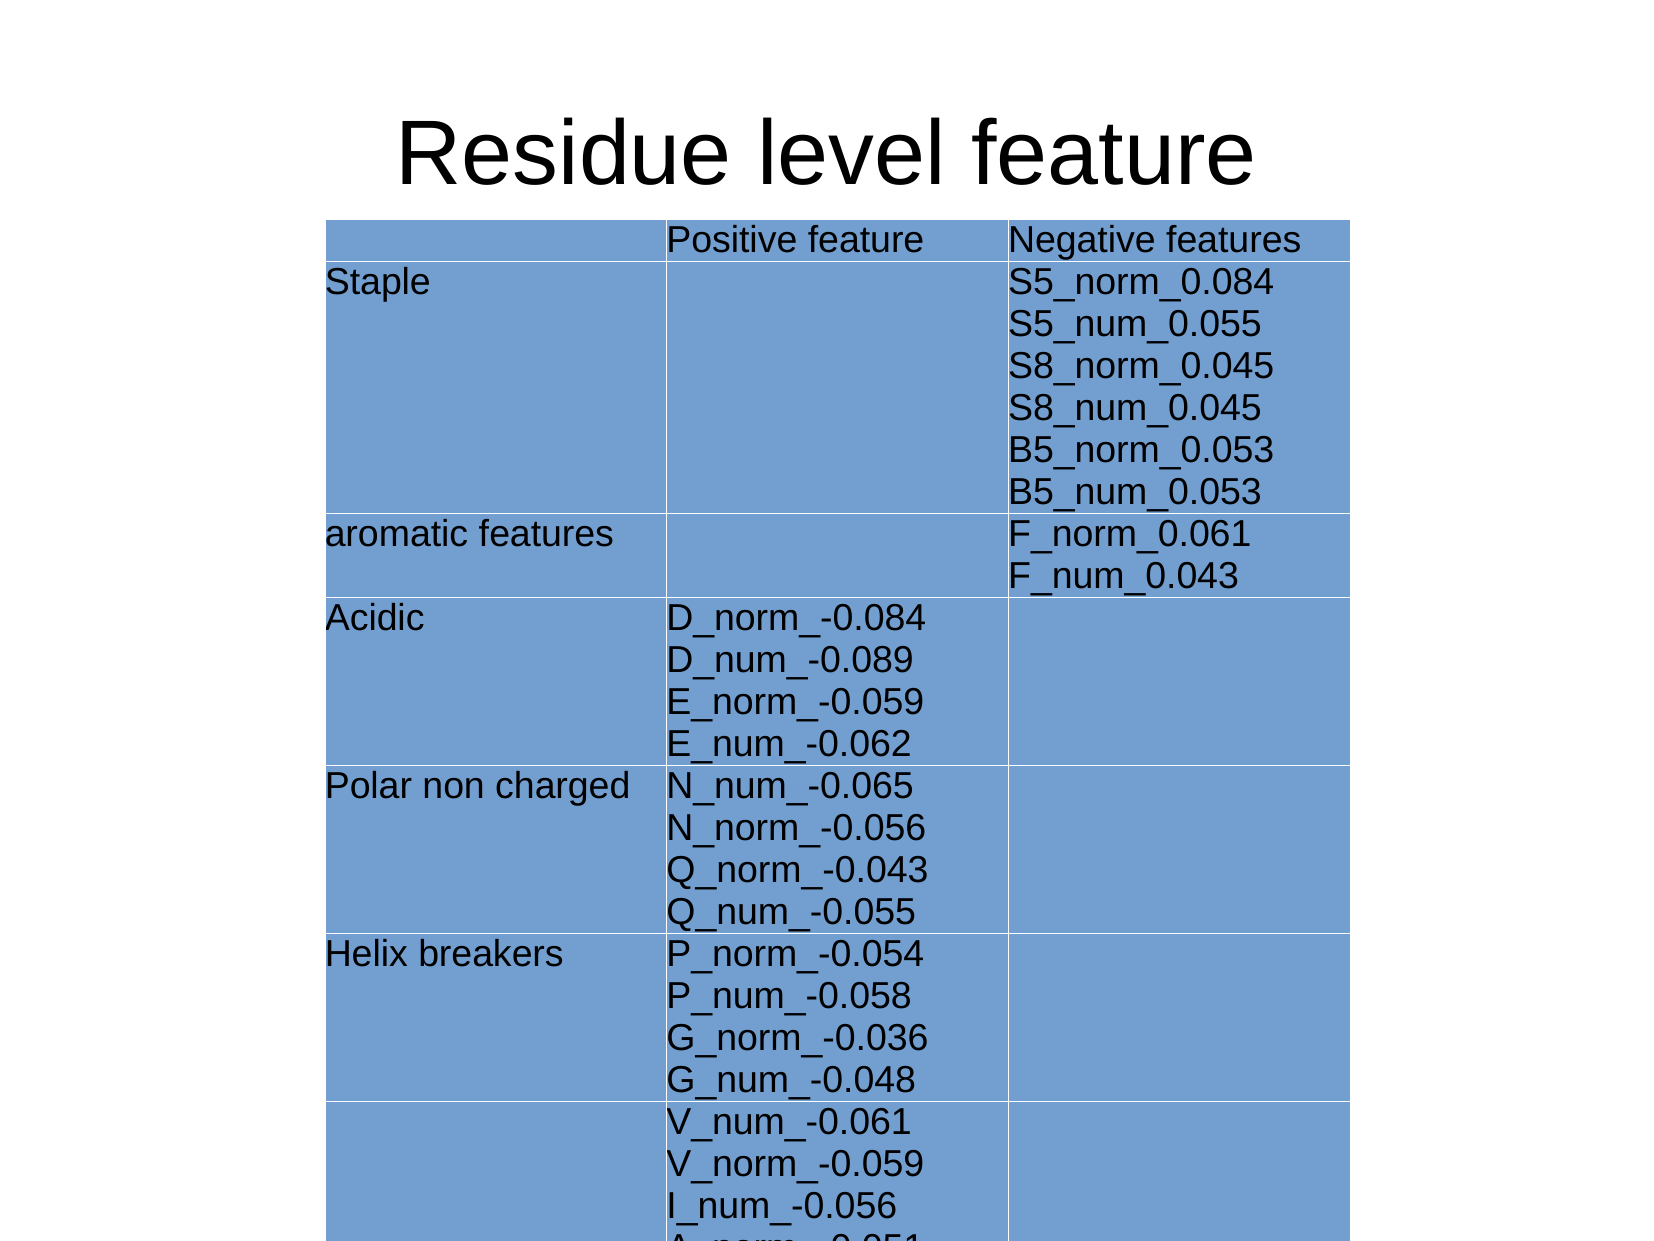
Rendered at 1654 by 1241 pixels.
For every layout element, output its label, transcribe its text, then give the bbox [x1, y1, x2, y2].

table_cell [1009, 1102, 1350, 1241]
table_cell N_num_-0.065 N_norm_-0.056 Q_norm_-0.043 Q_num_-0.055 [667, 766, 1008, 933]
table_cell [1009, 766, 1350, 933]
table_header Positive feature [667, 220, 1008, 261]
table_cell S5_norm_0.084 S5_num_0.055 S8_norm_0.045 S8_num_0.045 B5_norm_0.053 B5_num_0.053 [1009, 262, 1350, 513]
table_cell Staple [326, 262, 666, 513]
table_cell Acidic [326, 598, 666, 765]
table_cell Polar non charged [326, 766, 666, 933]
table_cell [1009, 934, 1350, 1101]
title Residue level feature [82, 49, 1571, 257]
table_cell [667, 514, 1008, 597]
table_cell D_norm_-0.084 D_num_-0.089 E_norm_-0.059 E_num_-0.062 [667, 598, 1008, 765]
table_cell aromatic features [326, 514, 666, 597]
table_cell Helix breakers [326, 934, 666, 1101]
table_cell [1009, 598, 1350, 765]
table_cell [326, 1102, 666, 1241]
table_header [326, 220, 666, 261]
table_cell P_norm_-0.054 P_num_-0.058 G_norm_-0.036 G_num_-0.048 [667, 934, 1008, 1101]
table_cell [667, 262, 1008, 513]
table_header Negative features [1009, 220, 1350, 261]
table_cell V_num_-0.061 V_norm_-0.059 I_num_-0.056 A_norm_-0.051 L_num_-0.044 I_norm_-0.042 [667, 1102, 1008, 1241]
table_cell F_norm_0.061 F_num_0.043 [1009, 514, 1350, 597]
